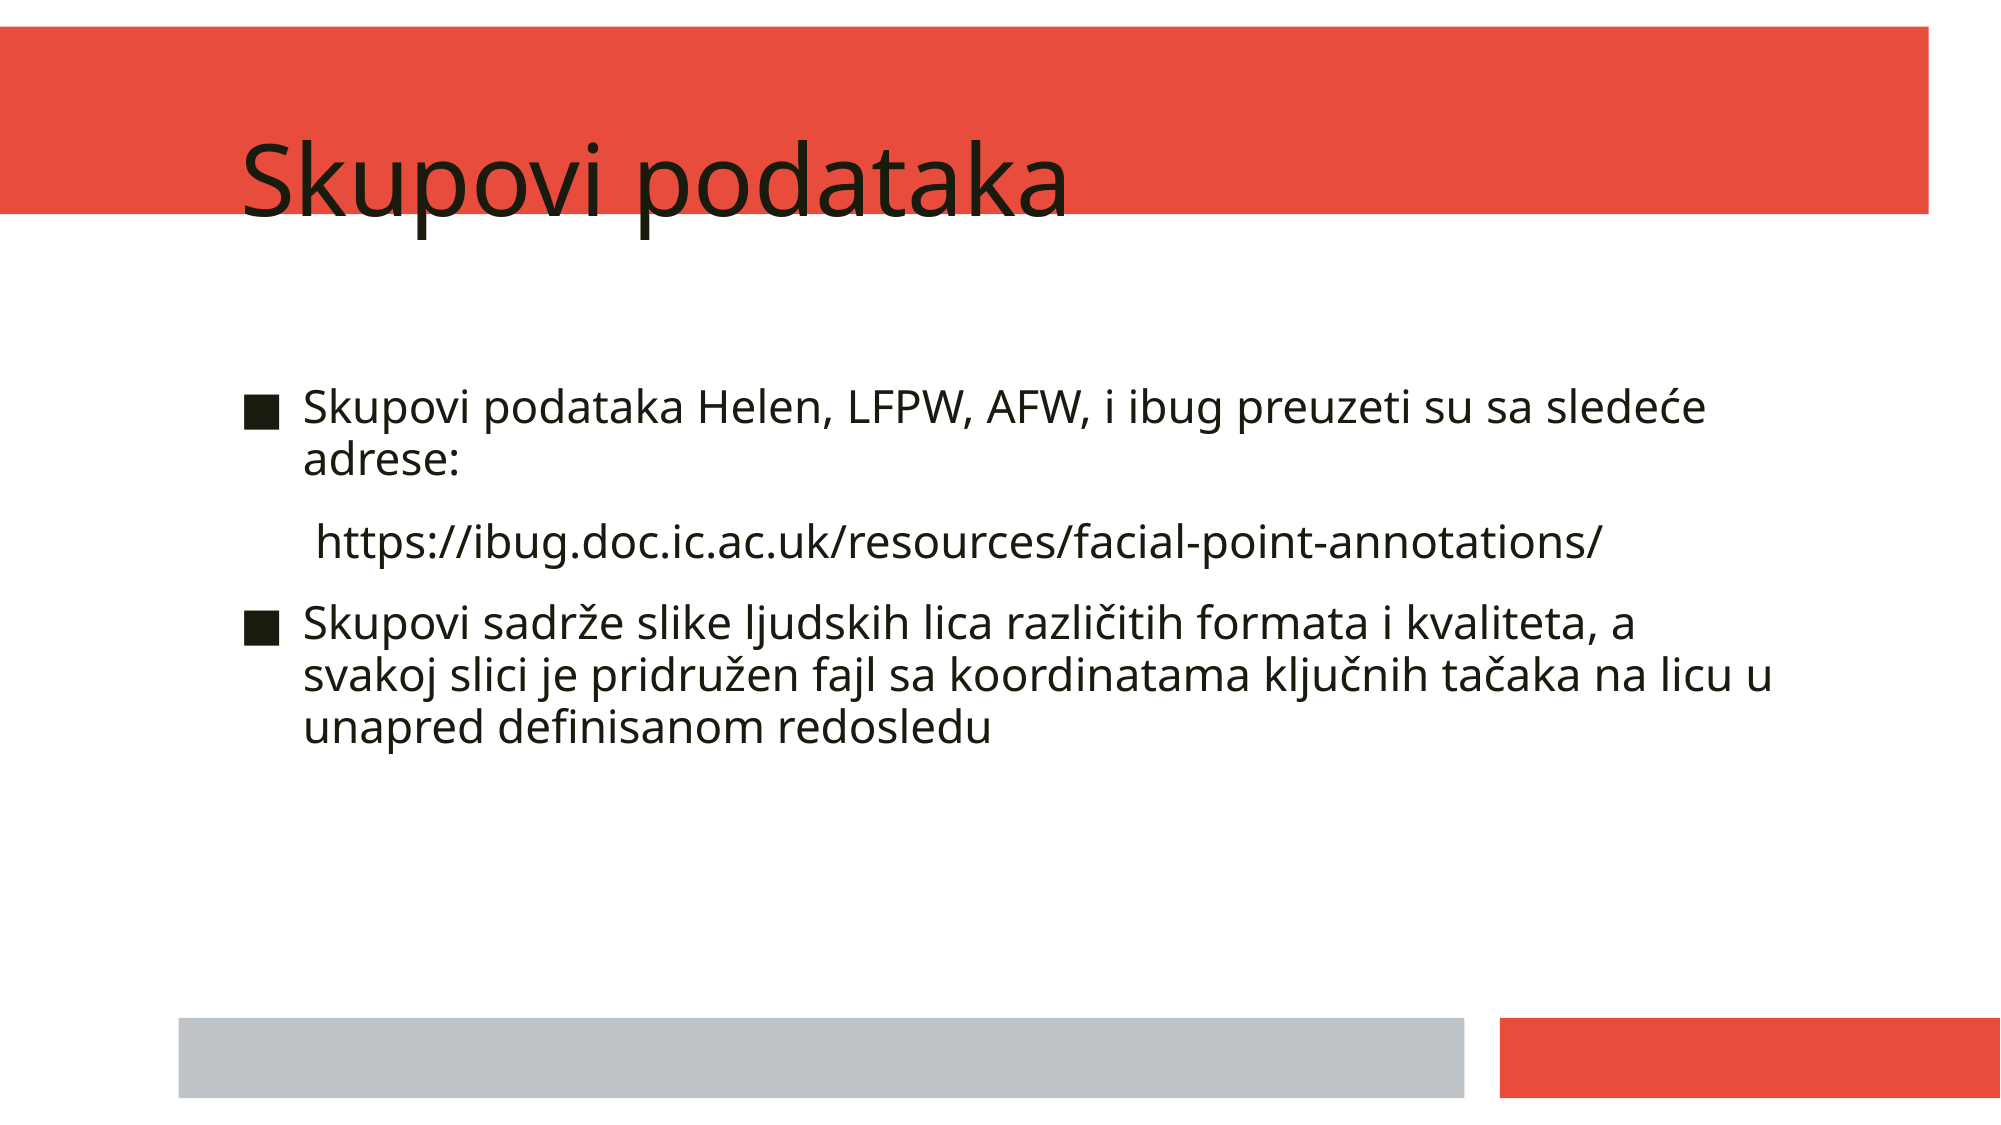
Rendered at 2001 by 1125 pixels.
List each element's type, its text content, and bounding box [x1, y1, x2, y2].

title Skupovi podataka [225, 112, 1800, 357]
list Skupovi podataka Helen, LFPW, AFW, i ibug preuzeti su sa sledeće adrese: https://ibug.doc.ic.ac.uk/resources/facial-point-annotations/ Skupovi sadrže slike ljudskih lica različitih formata i kvaliteta, a svakoj slici je pridružen fajl sa koordinatama ključnih tačaka na licu u unapred definisanom redosledu [225, 375, 1800, 963]
